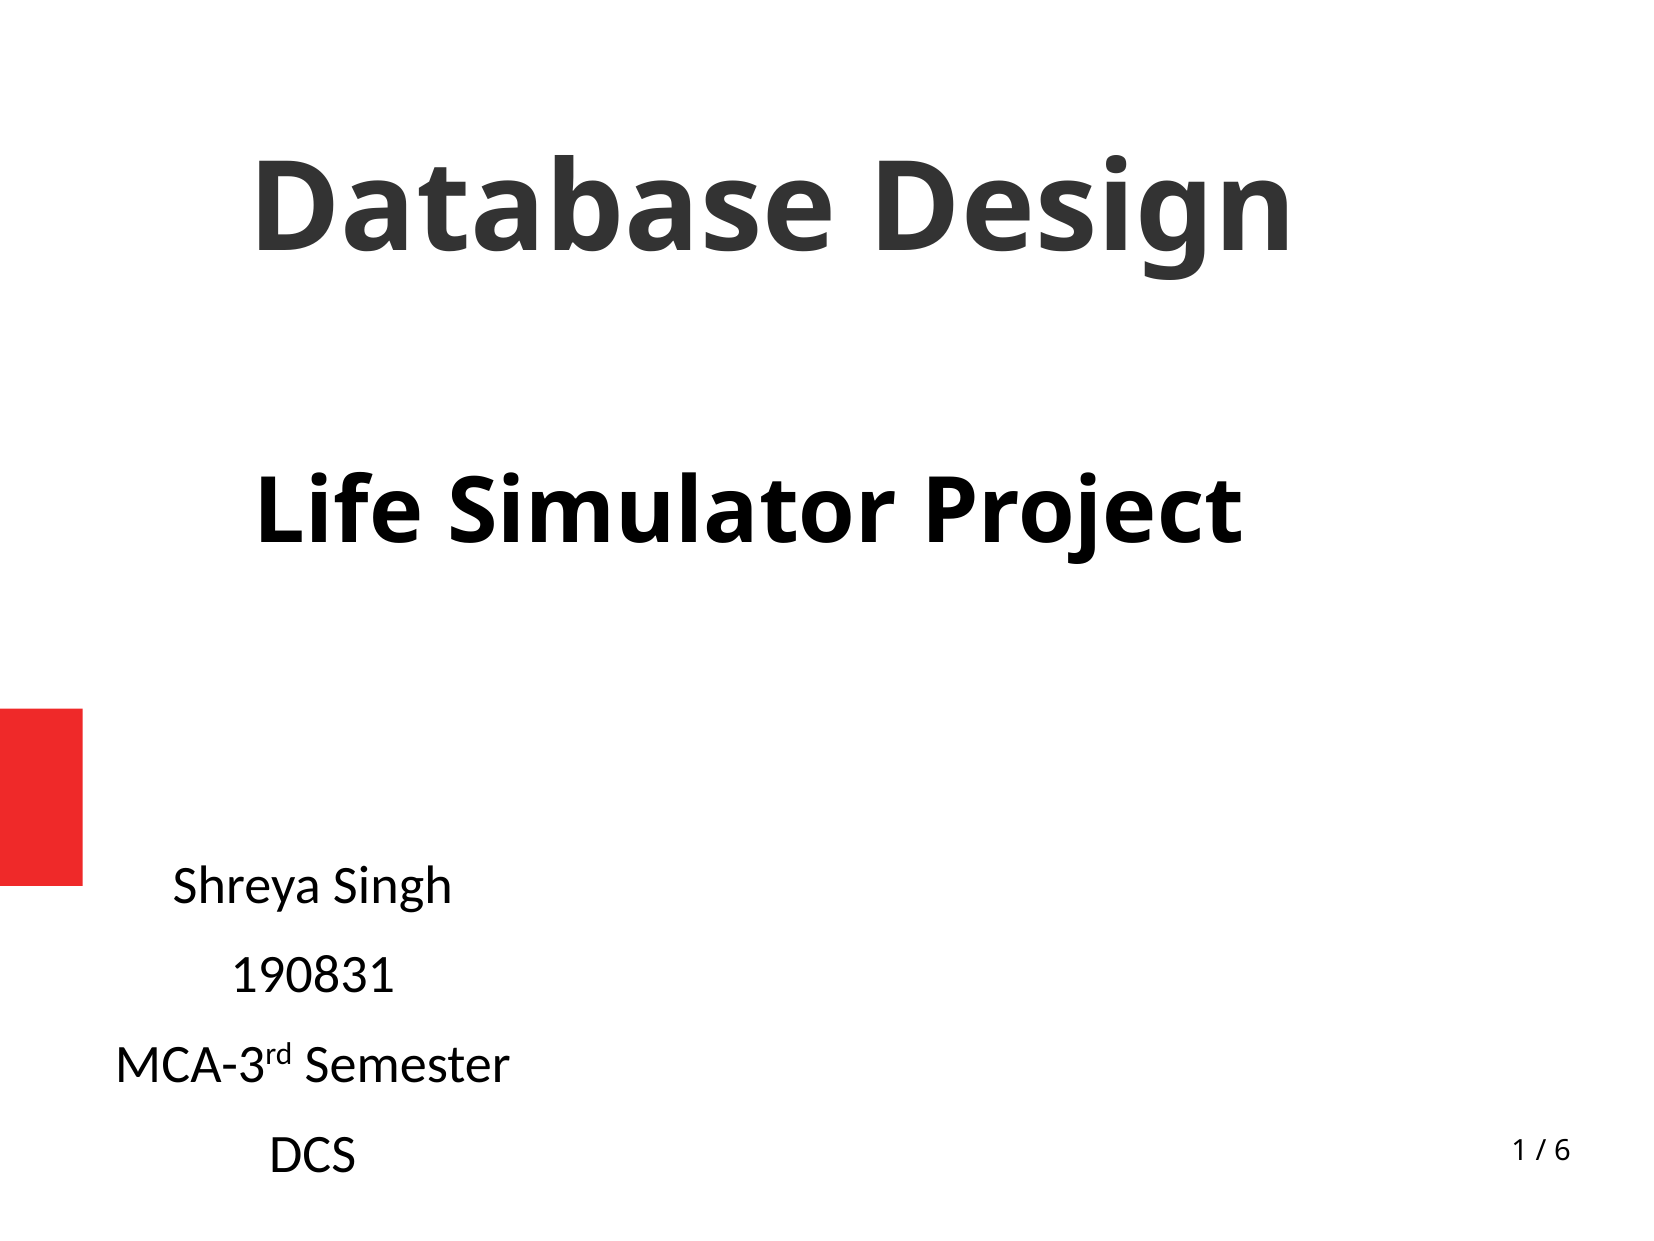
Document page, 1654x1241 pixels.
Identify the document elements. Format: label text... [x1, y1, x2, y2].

text_box Shreya Singh 190831 MCA-3rd Semester DCS [70, 808, 556, 1224]
title Database Design [248, 129, 1465, 422]
subtitle Life Simulator Project [253, 422, 1436, 615]
